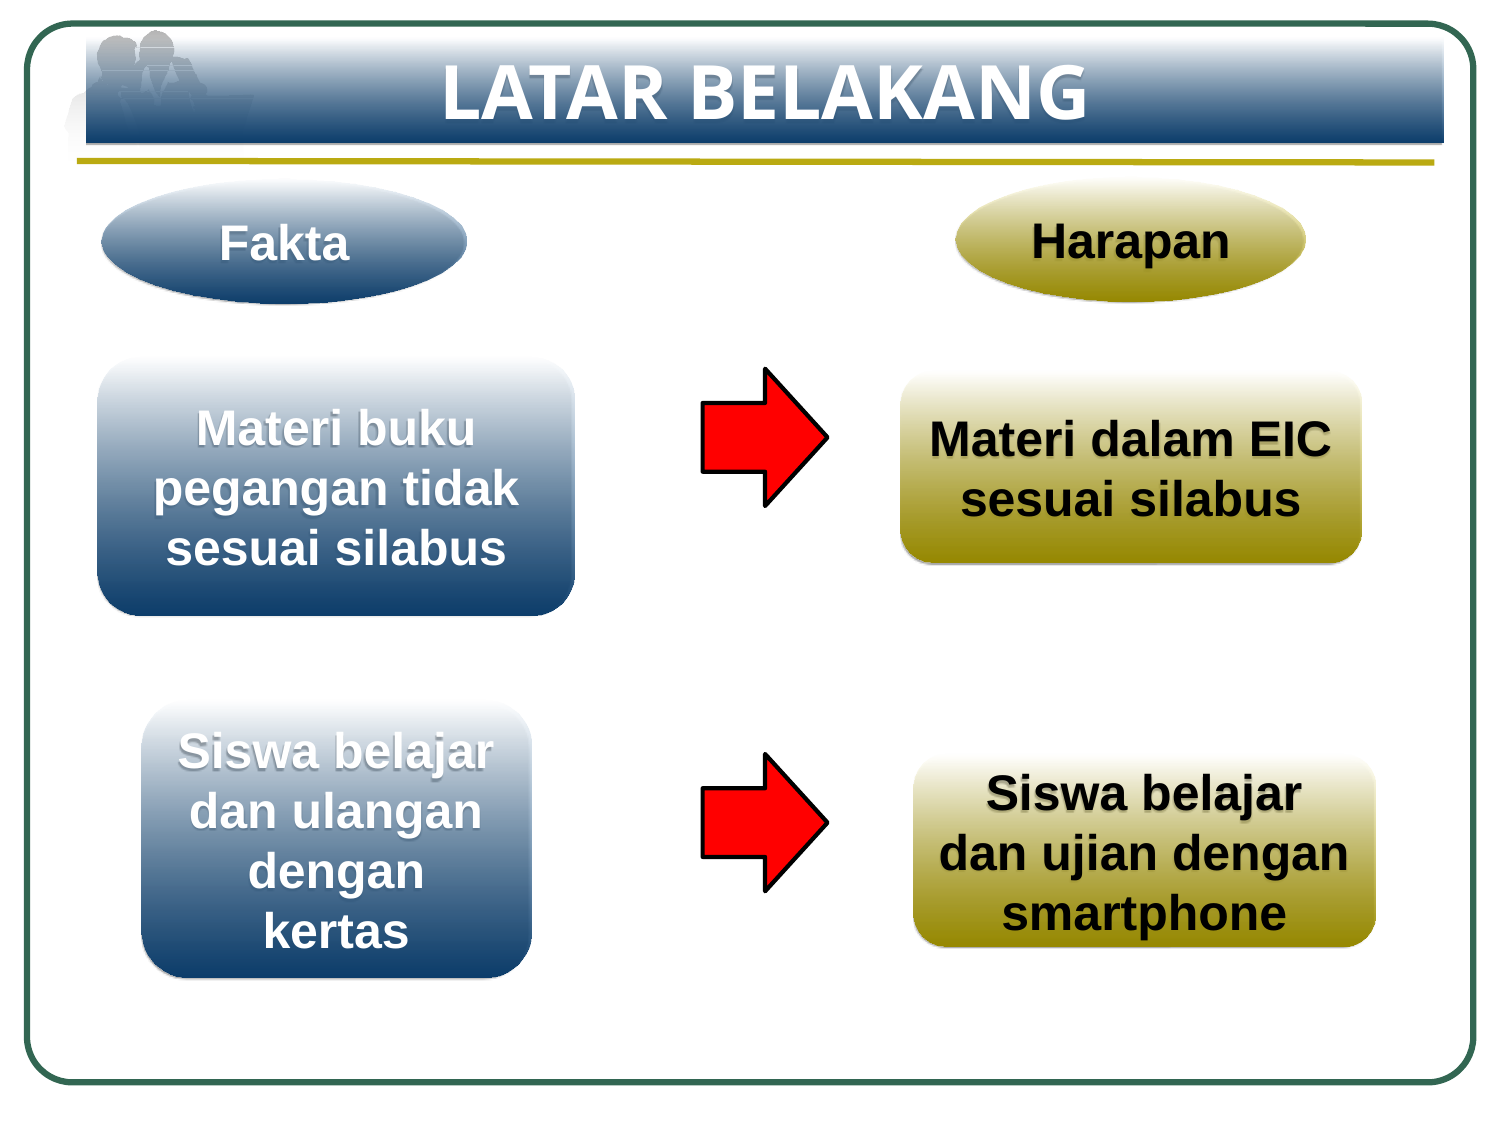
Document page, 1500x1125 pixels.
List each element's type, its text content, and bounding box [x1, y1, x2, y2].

text_box Harapan [955, 176, 1306, 302]
text_box Siswa belajar dan ujian dengan smartphone [913, 754, 1376, 947]
text_box Fakta [101, 178, 467, 304]
text_box LATAR BELAKANG [86, 37, 1444, 143]
text_box Siswa belajar dan ulangan dengan kertas [141, 699, 532, 978]
text_box Materi buku pegangan tidak sesuai silabus [97, 356, 575, 616]
text_box Materi dalam EIC sesuai silabus [900, 370, 1362, 563]
text_box [702, 368, 828, 507]
text_box [702, 753, 828, 892]
